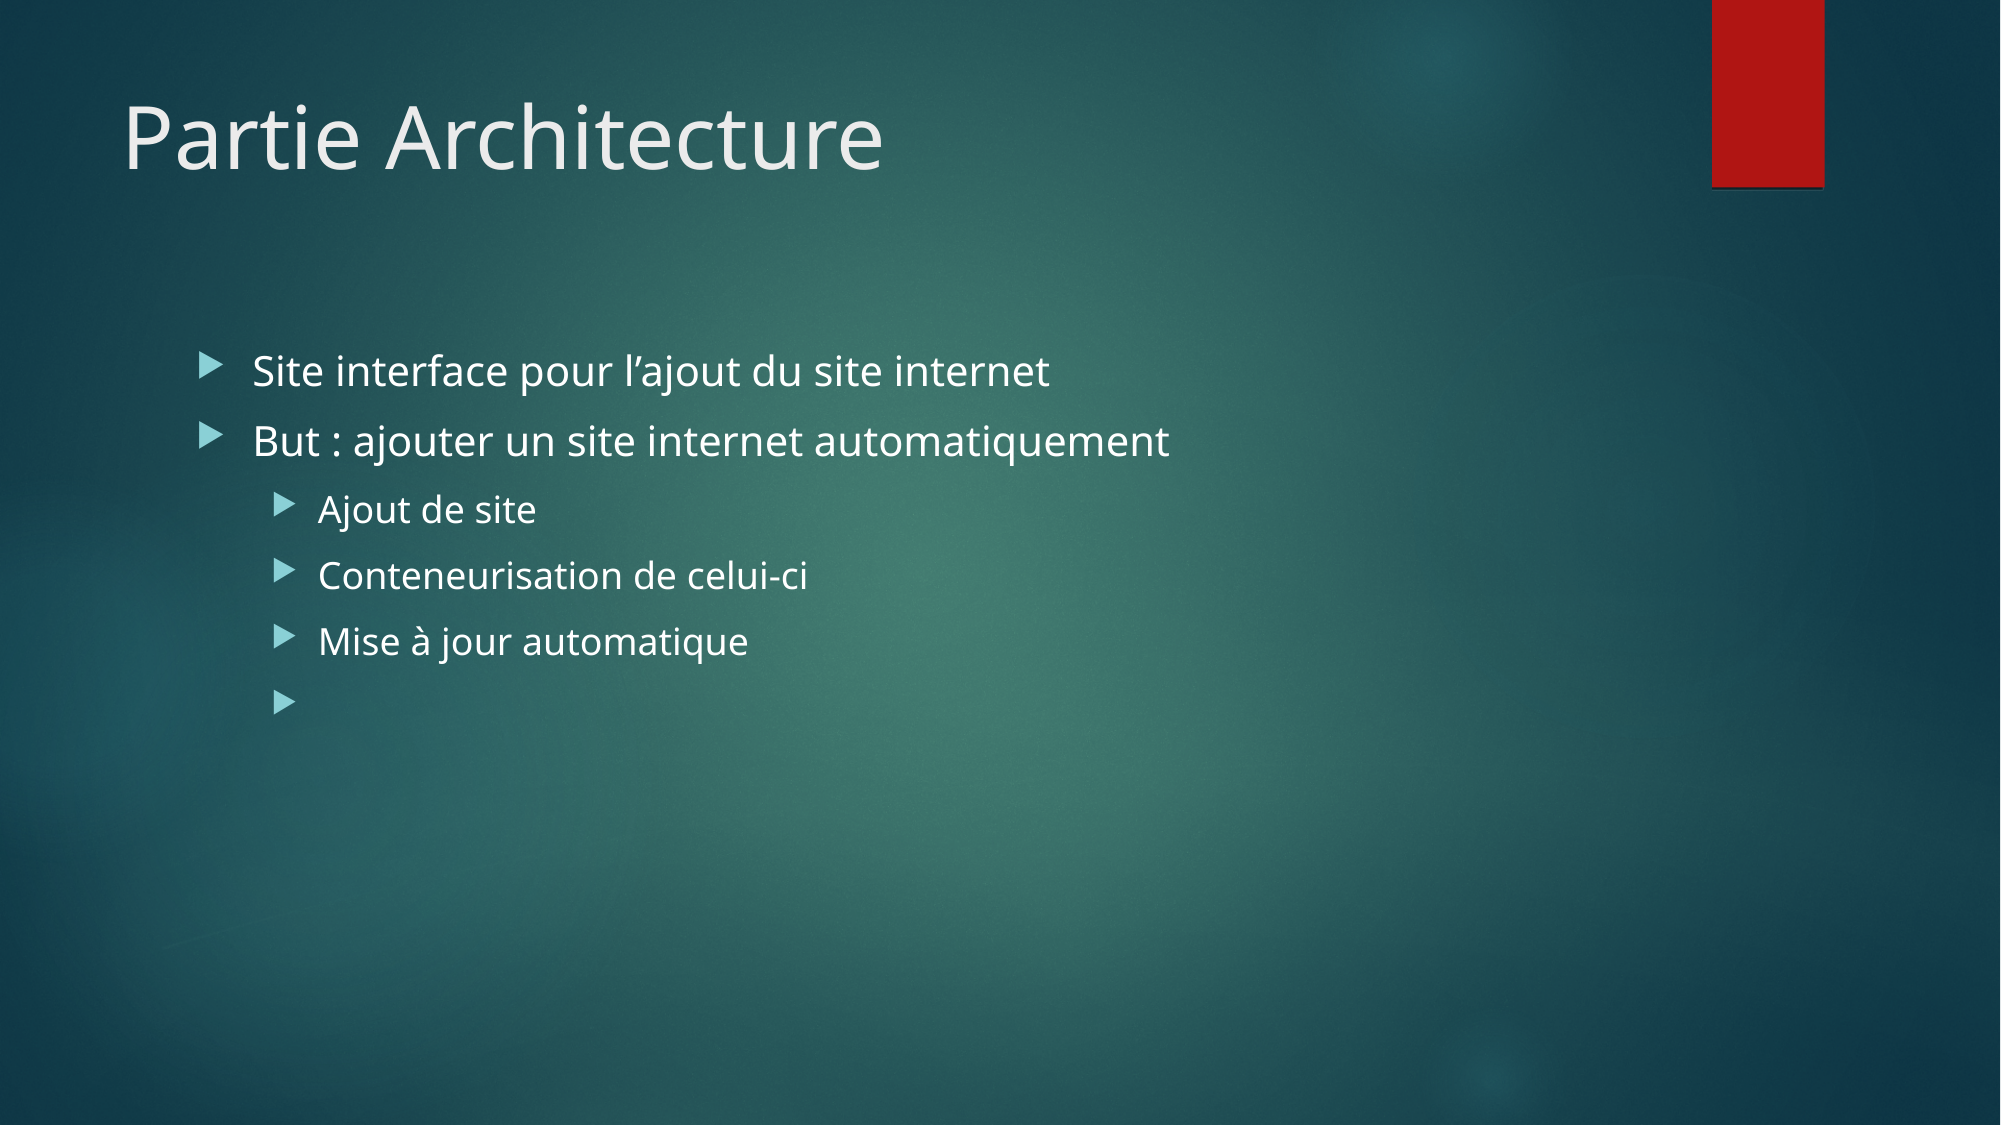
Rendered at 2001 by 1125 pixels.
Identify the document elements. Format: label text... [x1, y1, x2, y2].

title Partie Architecture [106, 74, 1649, 304]
list Site interface pour l’ajout du site internet But : ajouter un site internet automatiquement Ajout de site Conteneurisation de celui-ci Mise à jour automatique [181, 336, 1649, 1025]
picture [0, 0, 2001, 1125]
